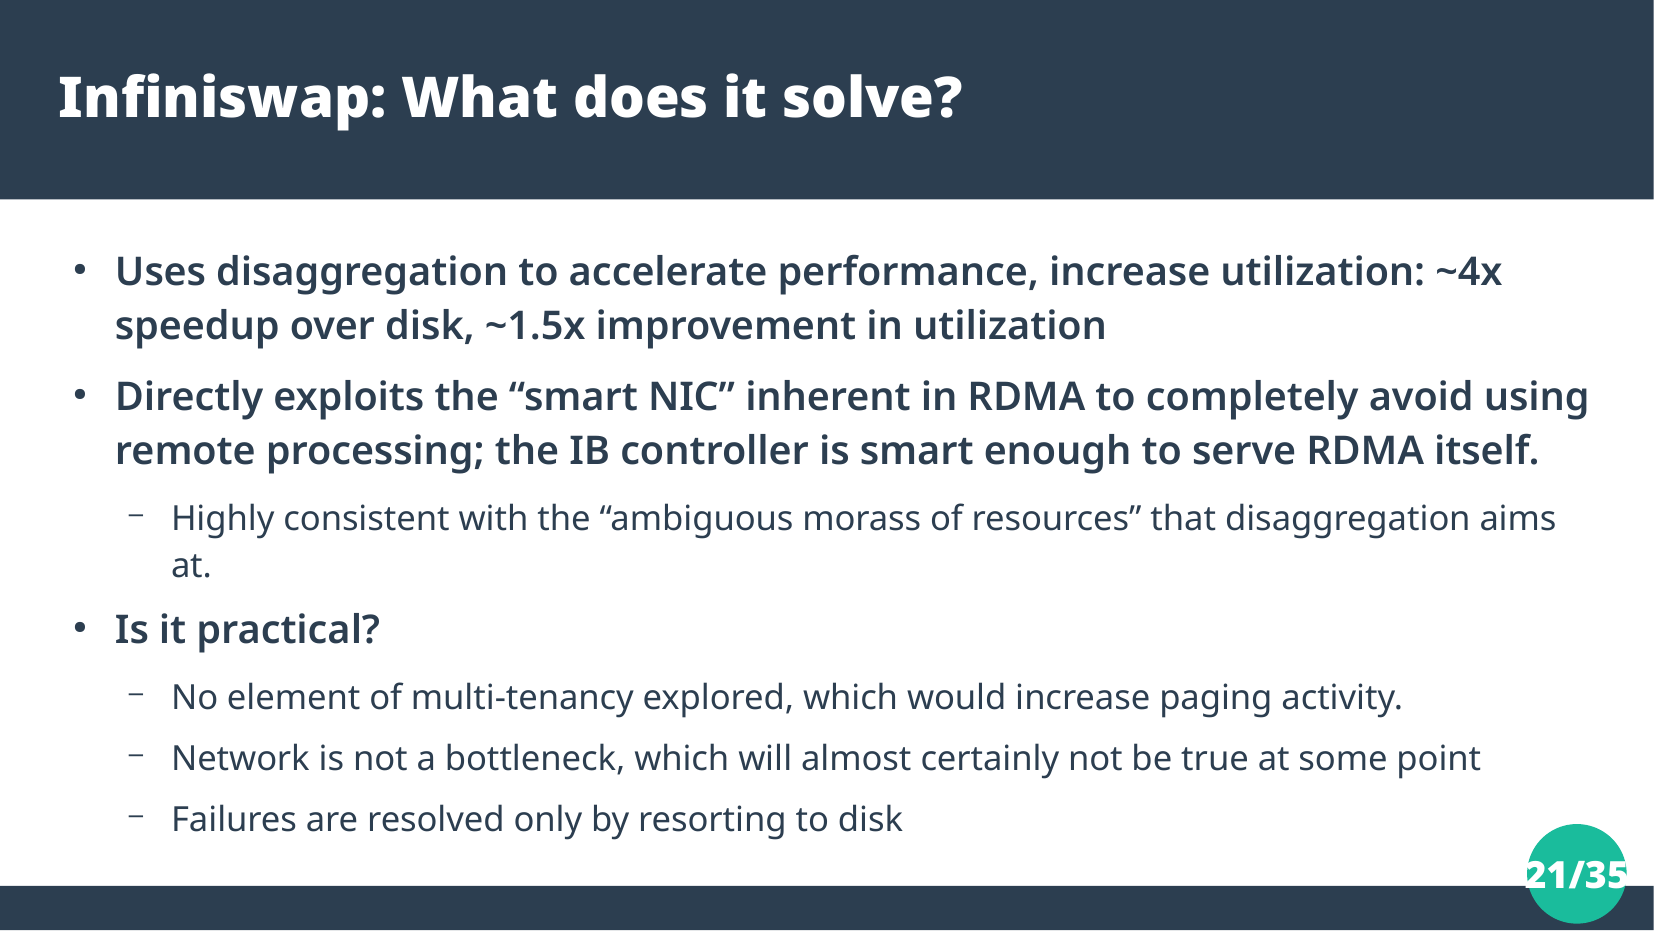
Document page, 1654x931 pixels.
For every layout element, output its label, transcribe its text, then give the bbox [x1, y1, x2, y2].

title Infiniswap: What does it solve? [59, 37, 1595, 155]
list Uses disaggregation to accelerate performance, increase utilization: ~4x speedup over disk, ~1.5x improvement in utilization Directly exploits the “smart NIC” inherent in RDMA to completely avoid using remote processing; the IB controller is smart enough to serve RDMA itself. Highly consistent with the “ambiguous morass of resources” that disaggregation aims at. Is it practical? No element of multi-tenancy explored, which would increase paging activity. Network is not a bottleneck, which will almost certainly not be true at some point Failures are resolved only by resorting to disk [59, 243, 1595, 864]
